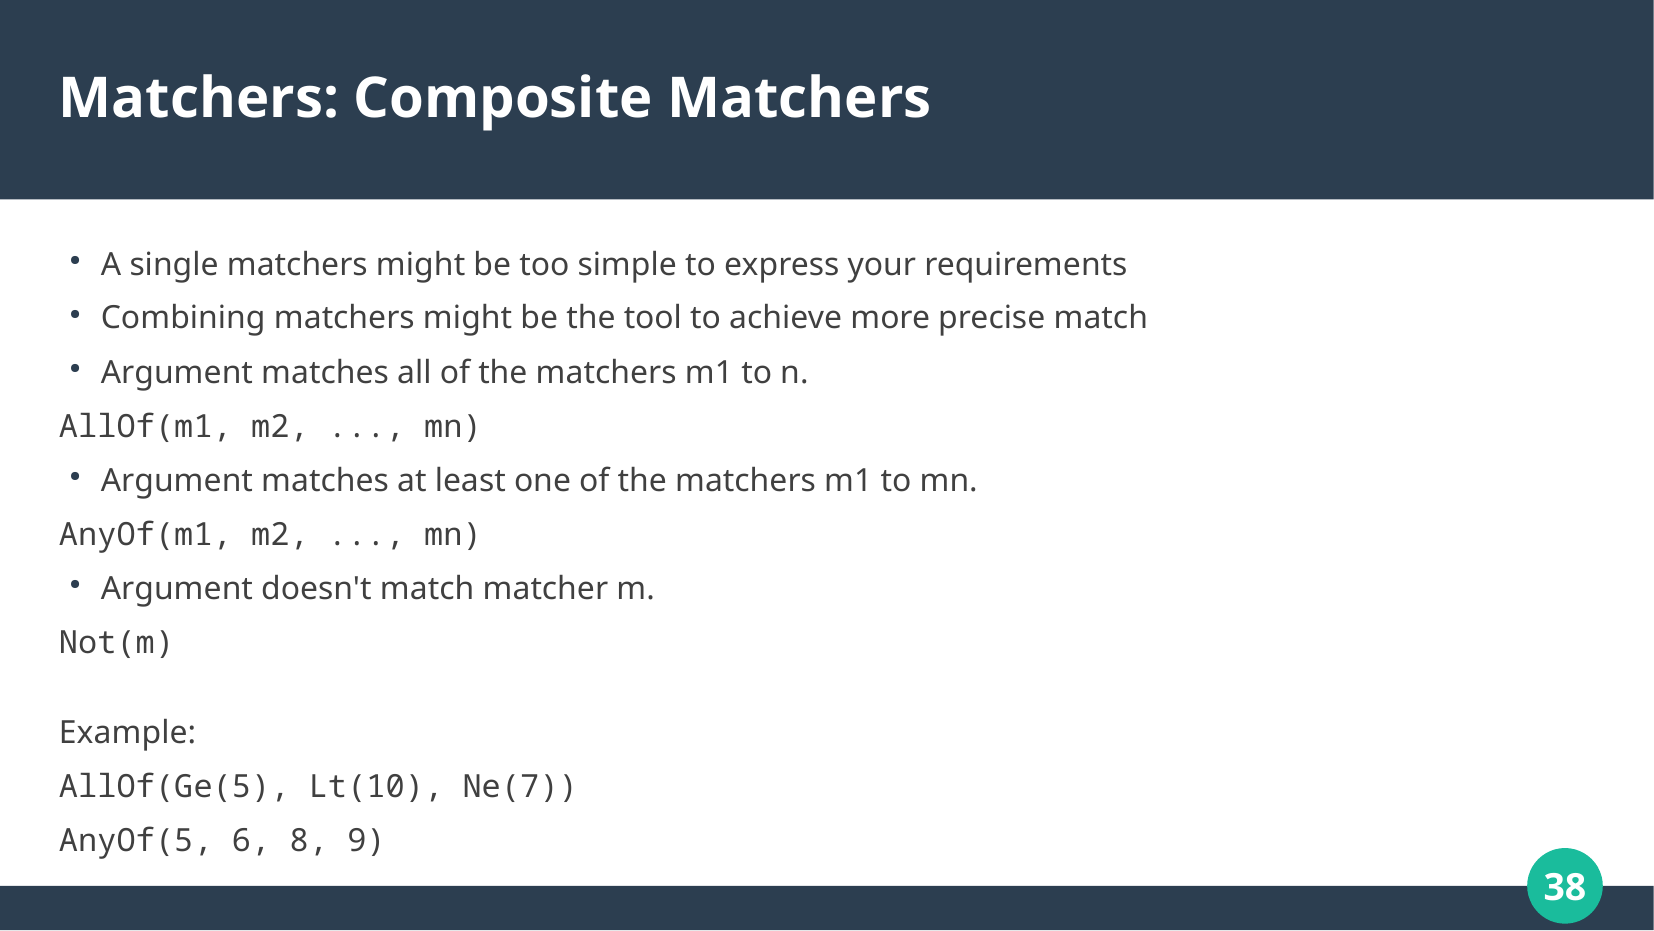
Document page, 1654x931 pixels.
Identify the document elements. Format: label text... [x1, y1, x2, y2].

list A single matchers might be too simple to express your requirements Combining matchers might be the tool to achieve more precise match Argument matches all of the matchers m1 to n. AllOf(m1, m2, ..., mn) Argument matches at least one of the matchers m1 to mn. AnyOf(m1, m2, ..., mn) Argument doesn't match matcher m. Not(m) Example: AllOf(Ge(5), Lt(10), Ne(7)) AnyOf(5, 6, 8, 9) [59, 243, 1595, 864]
title Matchers: Composite Matchers [59, 37, 1595, 155]
